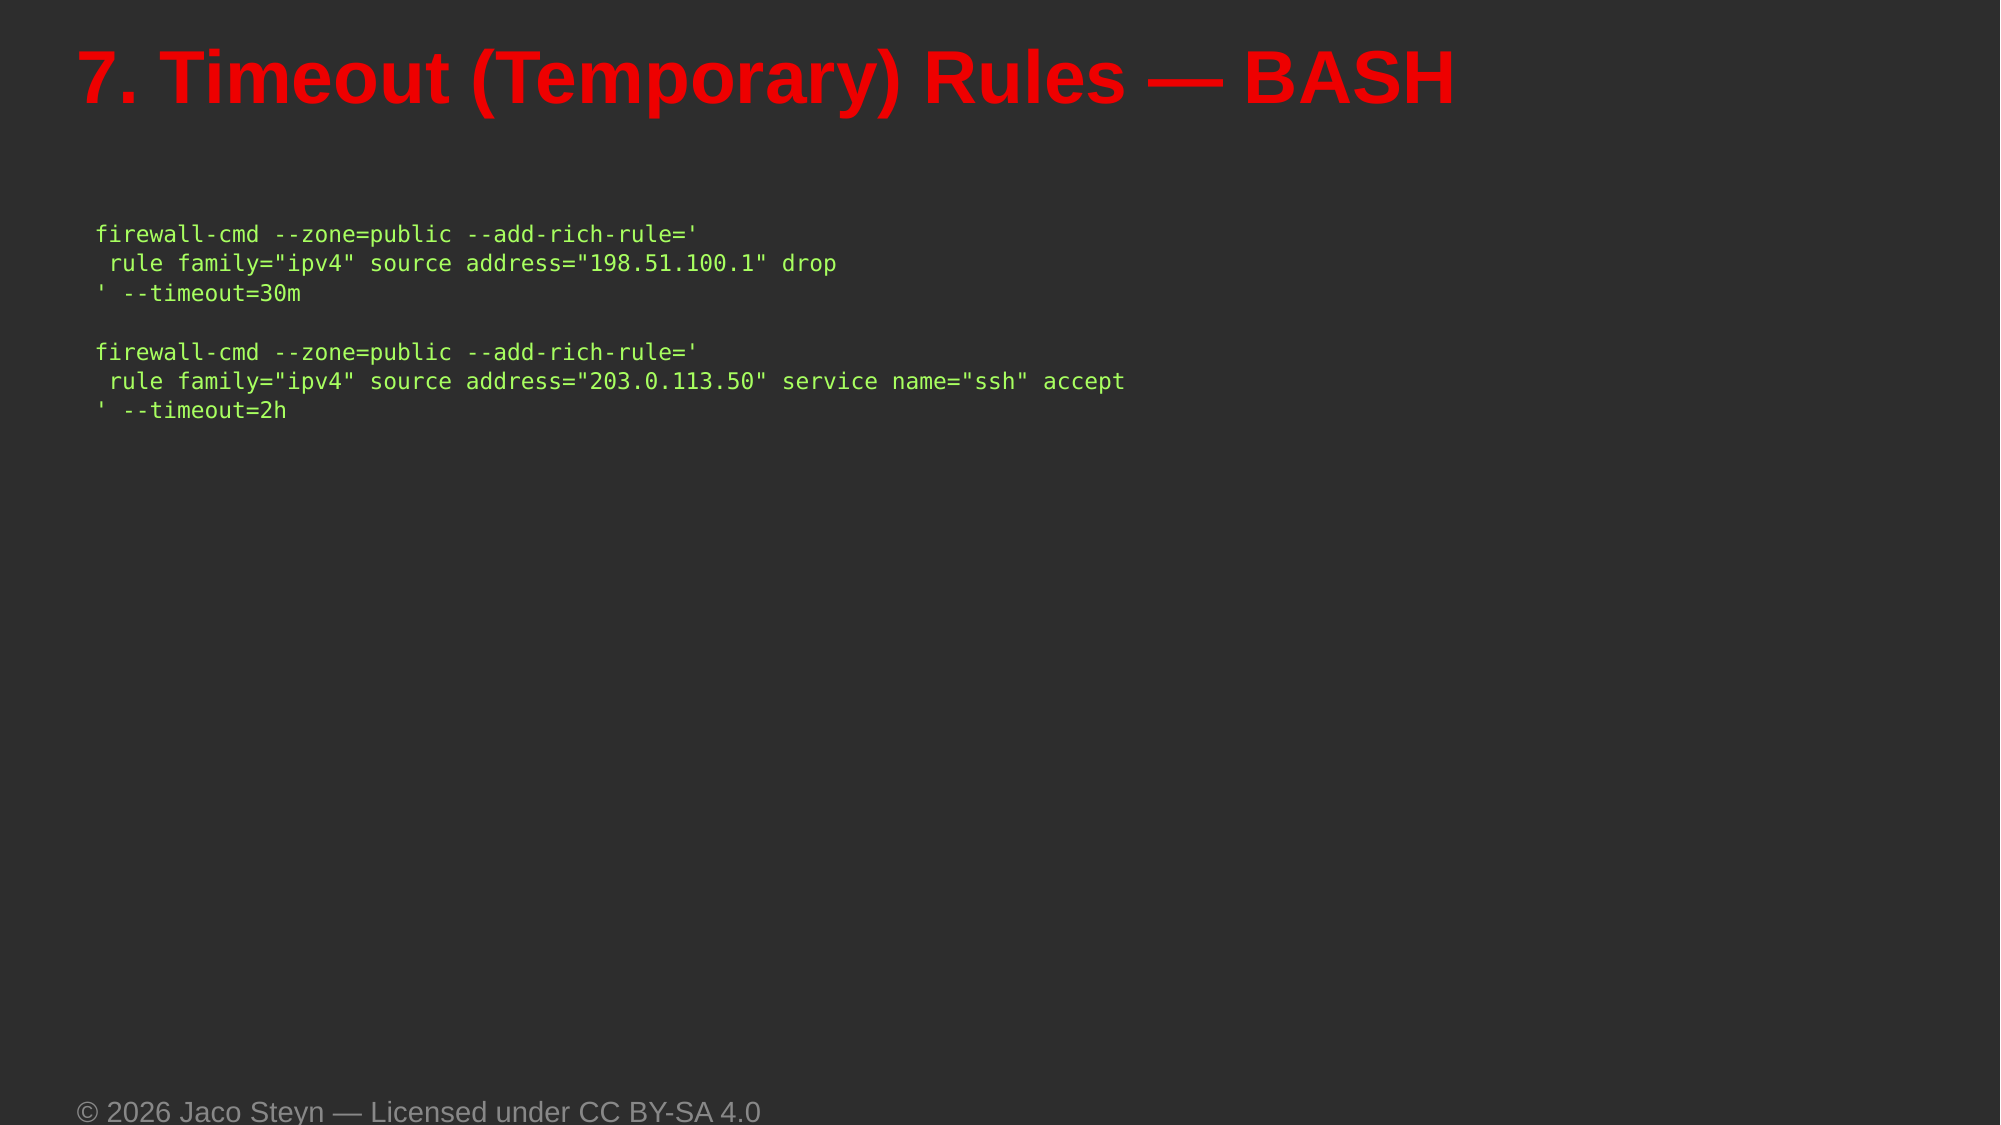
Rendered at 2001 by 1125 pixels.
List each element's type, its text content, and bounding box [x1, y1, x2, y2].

text_box 7. Timeout (Temporary) Rules — BASH [59, 23, 1942, 178]
text_box © 2026 Jaco Steyn — Licensed under CC BY-SA 4.0 [59, 1083, 1942, 1120]
text_box firewall-cmd --zone=public --add-rich-rule=' rule family="ipv4" source address="198.51.100.1" drop ' --timeout=30m firewall-cmd --zone=public --add-rich-rule=' rule family="ipv4" source address="203.0.113.50" service name="ssh" accept ' --timeout=2h [59, 194, 1942, 1052]
